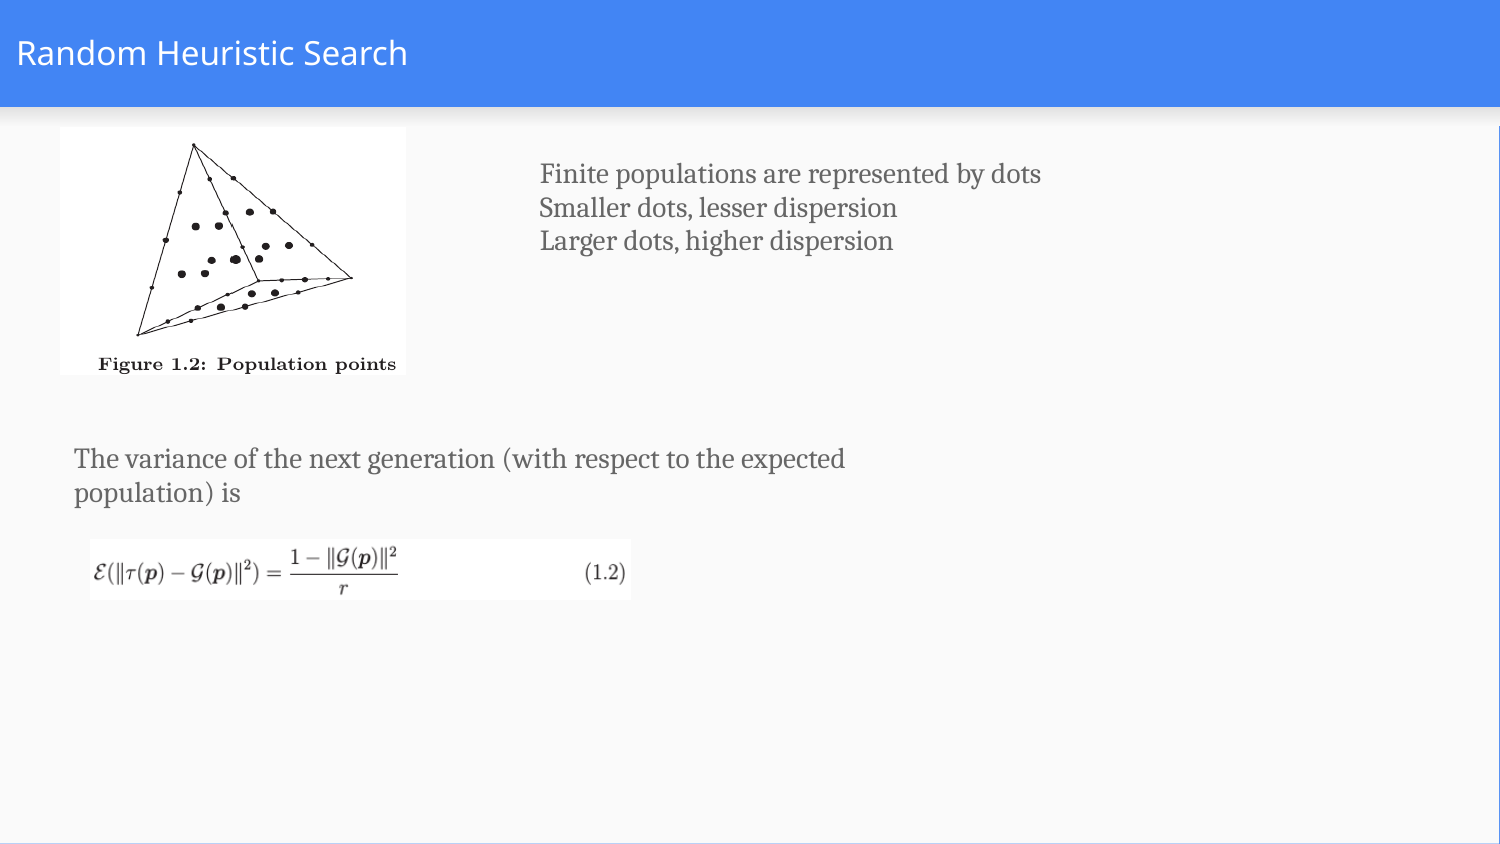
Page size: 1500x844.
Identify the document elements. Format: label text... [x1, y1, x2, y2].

text_box The variance of the next generation (with respect to the expected population) is [59, 435, 931, 601]
text_box Finite populations are represented by dots Smaller dots, lesser dispersion Larger dots, higher dispersion [525, 150, 1216, 391]
picture [60, 127, 406, 376]
picture [90, 539, 631, 601]
title Random Heuristic Search [16, 2, 1464, 102]
